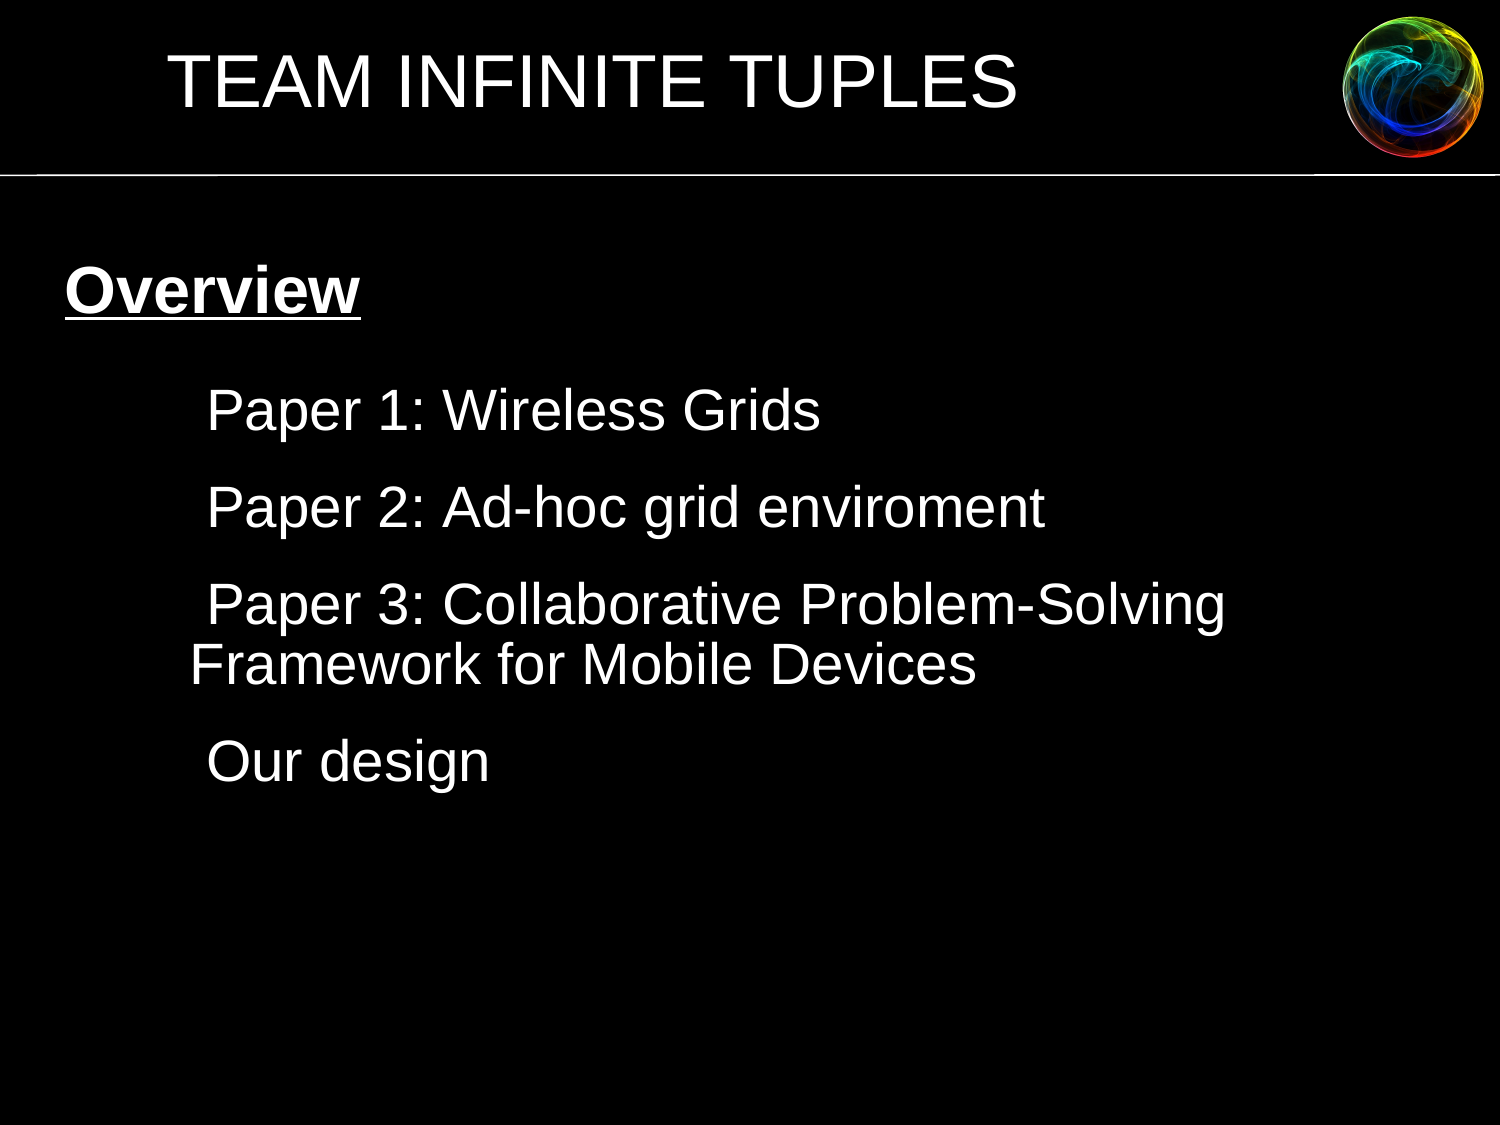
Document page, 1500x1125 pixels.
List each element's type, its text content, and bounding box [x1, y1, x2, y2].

text_box TEAM INFINITE TUPLES [0, 37, 1188, 131]
picture [1325, 0, 1500, 174]
text_box Overview [49, 249, 538, 335]
text_box Paper 1: Wireless Grids Paper 2: Ad-hoc grid enviroment Paper 3: Collaborative Problem-Solving Framework for Mobile Devices Our design [174, 374, 1388, 802]
